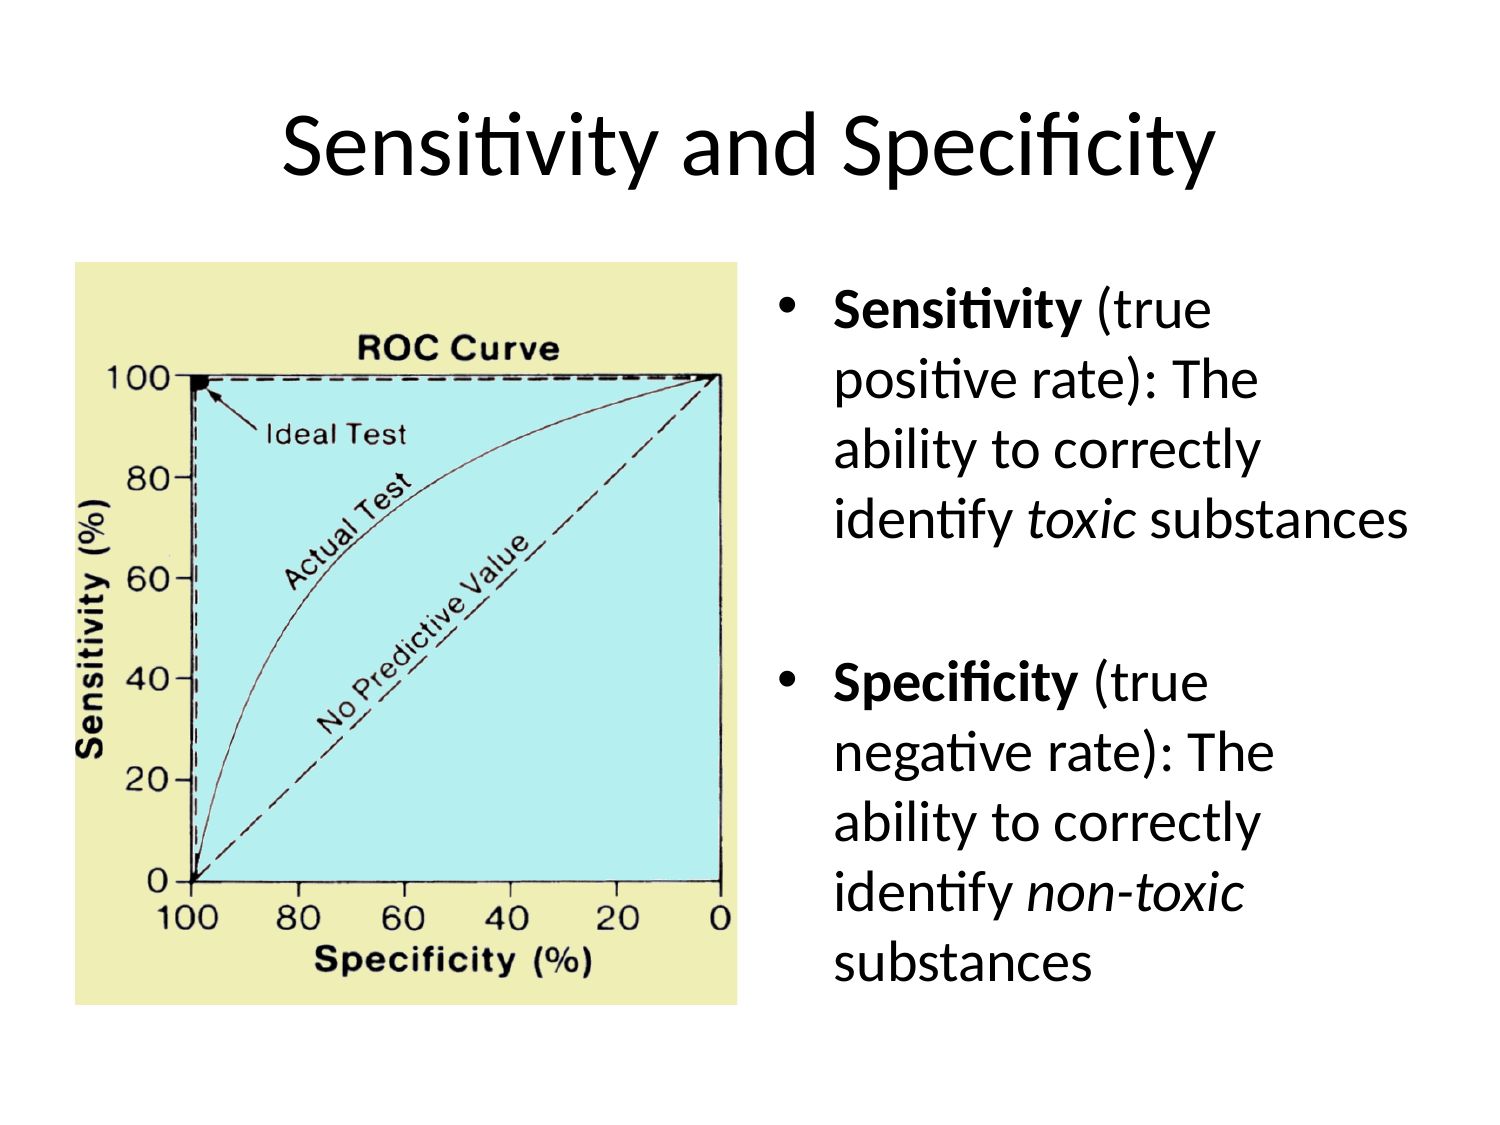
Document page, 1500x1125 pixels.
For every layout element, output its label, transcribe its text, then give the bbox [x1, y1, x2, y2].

picture [75, 262, 738, 1005]
title Sensitivity and Specificity [75, 45, 1425, 233]
list Sensitivity (true positive rate): The ability to correctly identify toxic substances Specificity (true negative rate): The ability to correctly identify non-toxic substances [762, 262, 1425, 1005]
